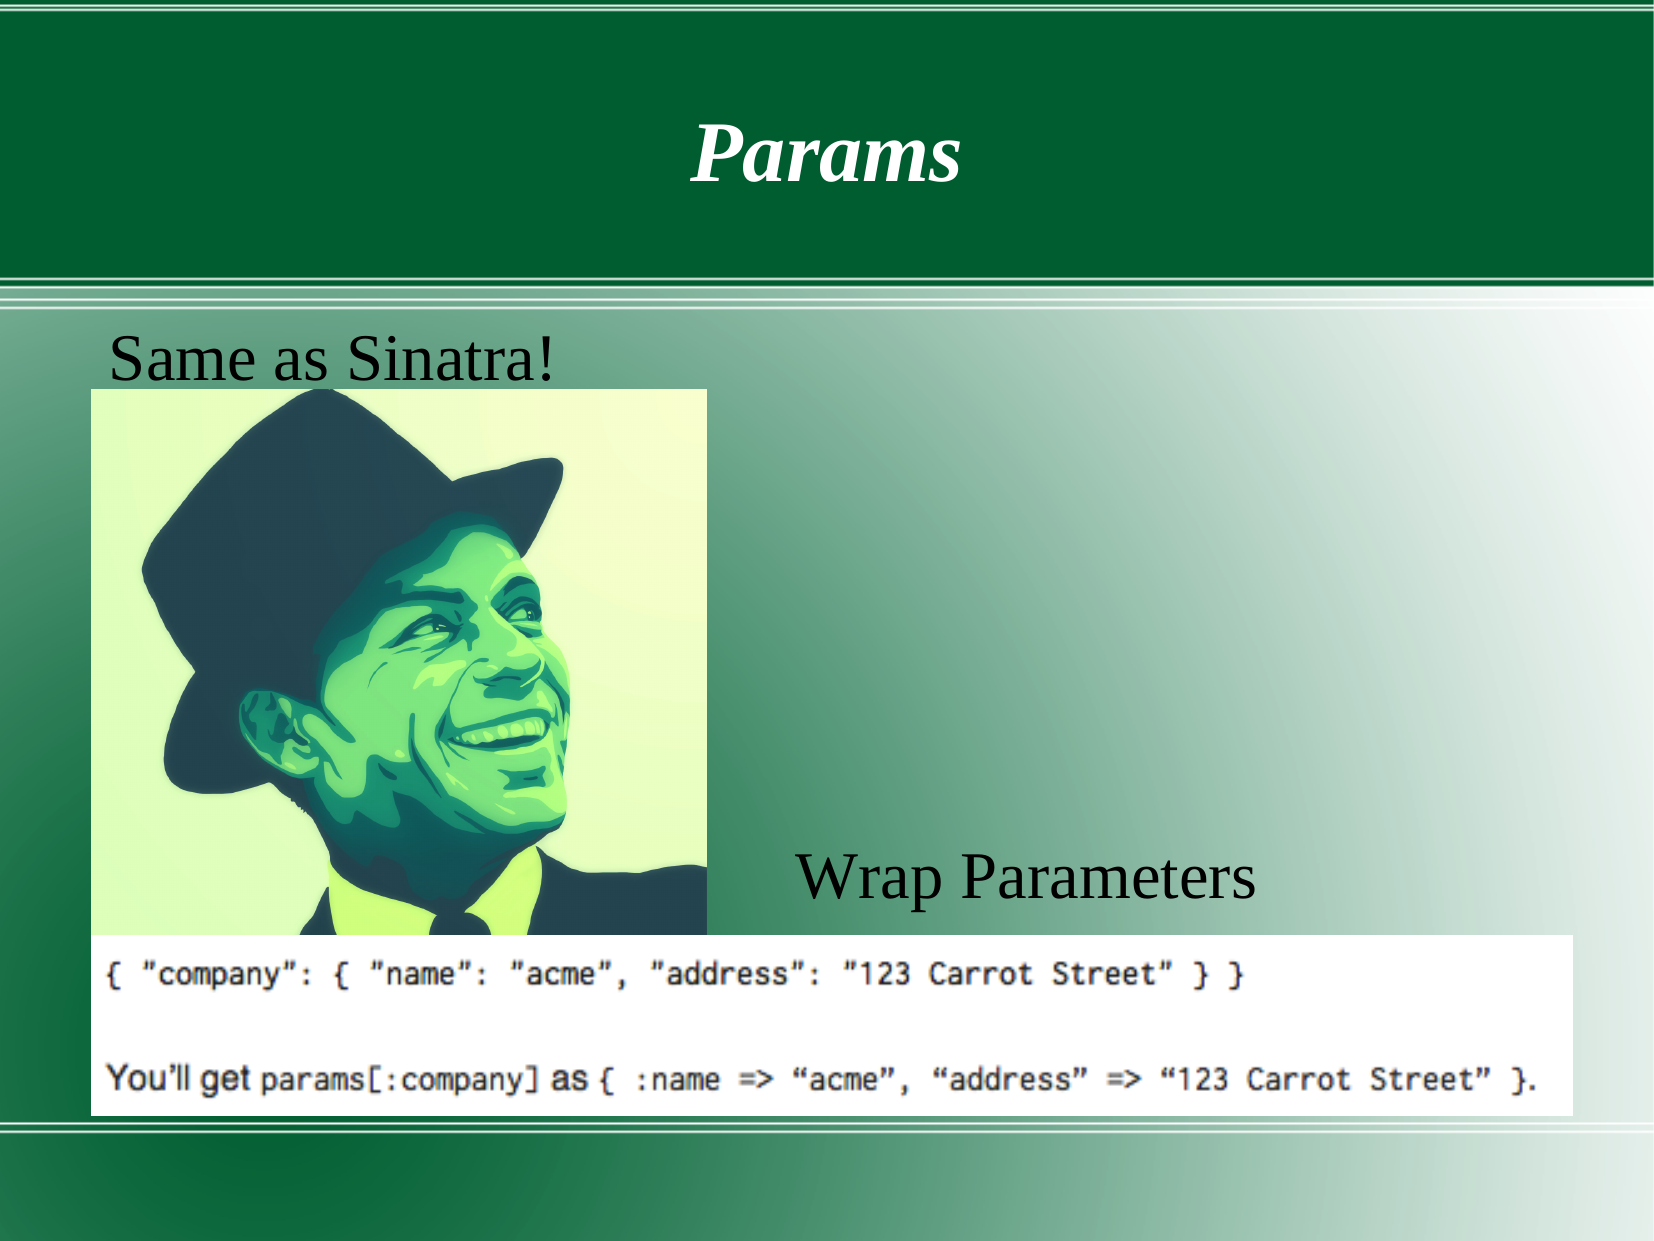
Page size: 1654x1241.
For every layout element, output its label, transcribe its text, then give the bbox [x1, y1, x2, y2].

list Same as Sinatra! Wrap Parameters [41, 321, 1531, 1036]
title Params [82, 49, 1571, 257]
picture [0, 0, 1654, 1241]
